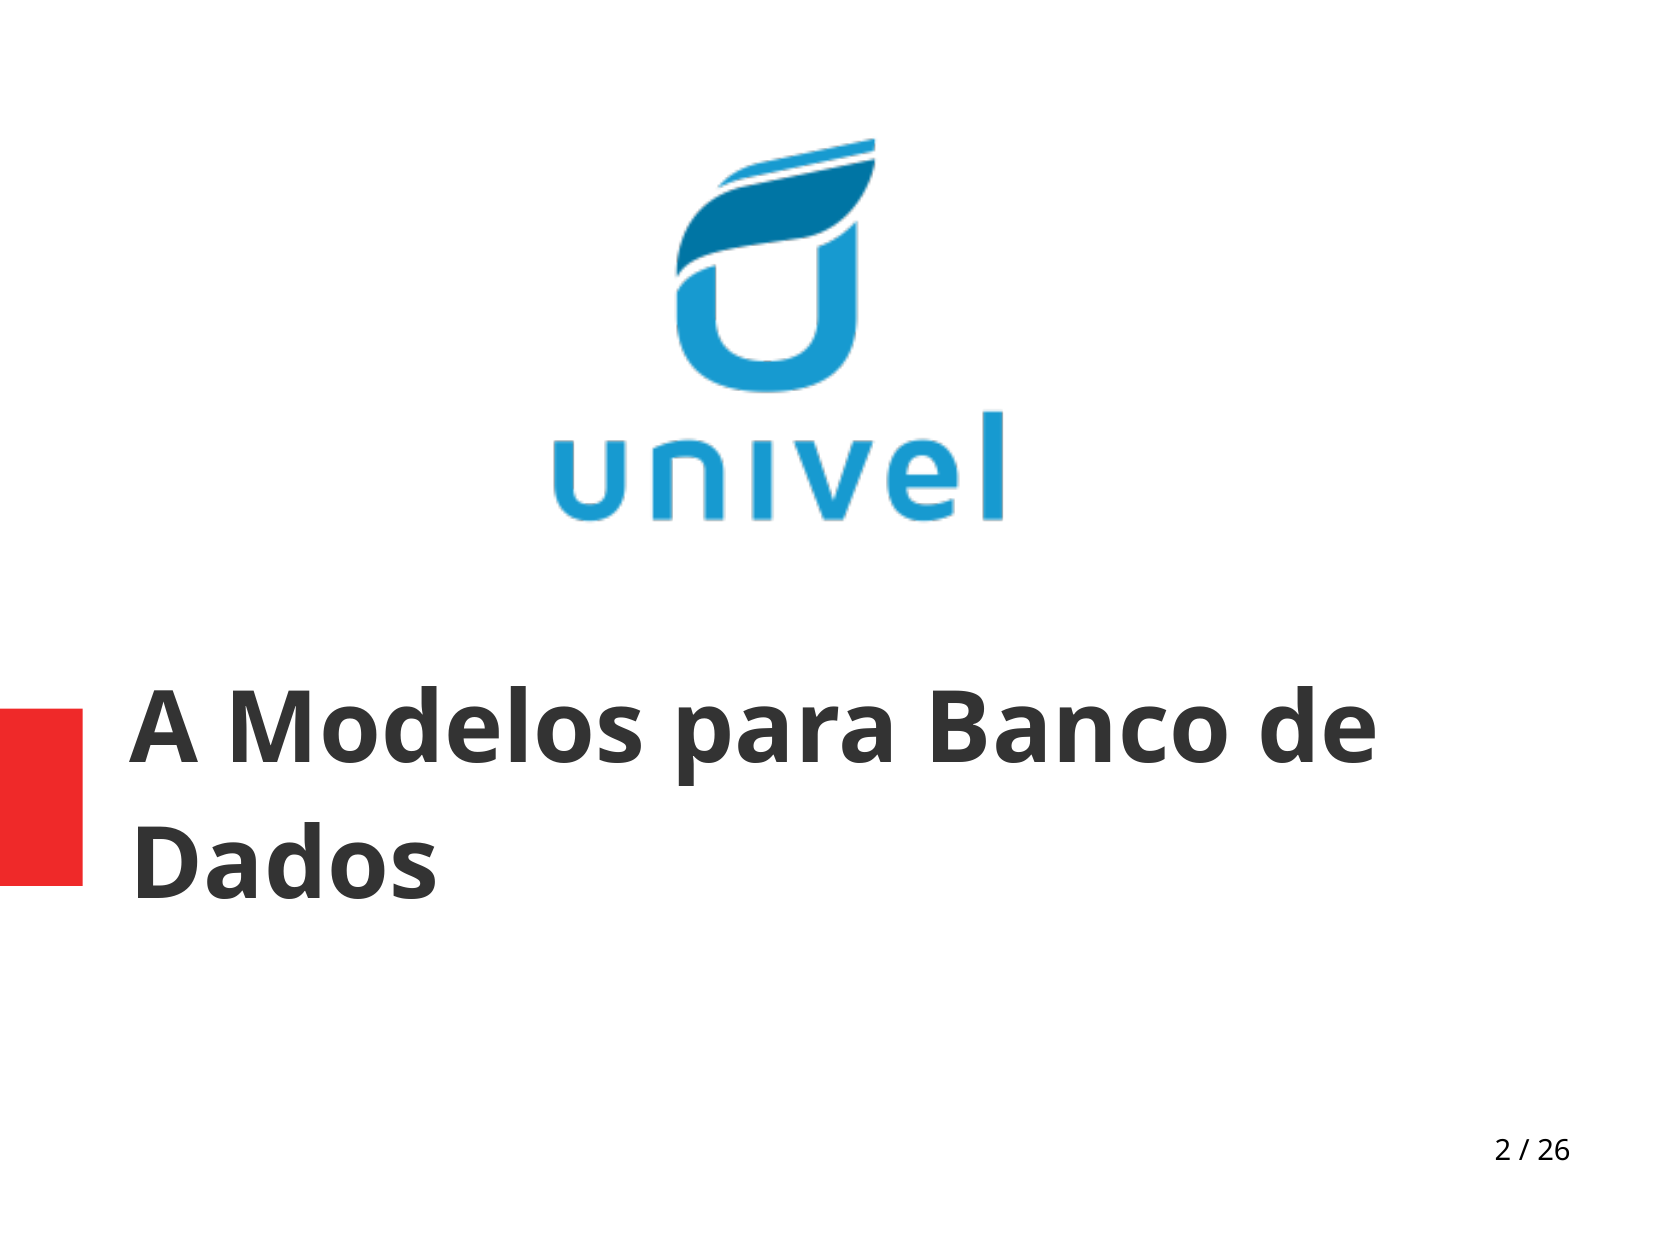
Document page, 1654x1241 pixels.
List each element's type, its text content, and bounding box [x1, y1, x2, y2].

picture [538, 89, 1020, 572]
title A Modelos para Banco de Dados [129, 655, 1536, 928]
